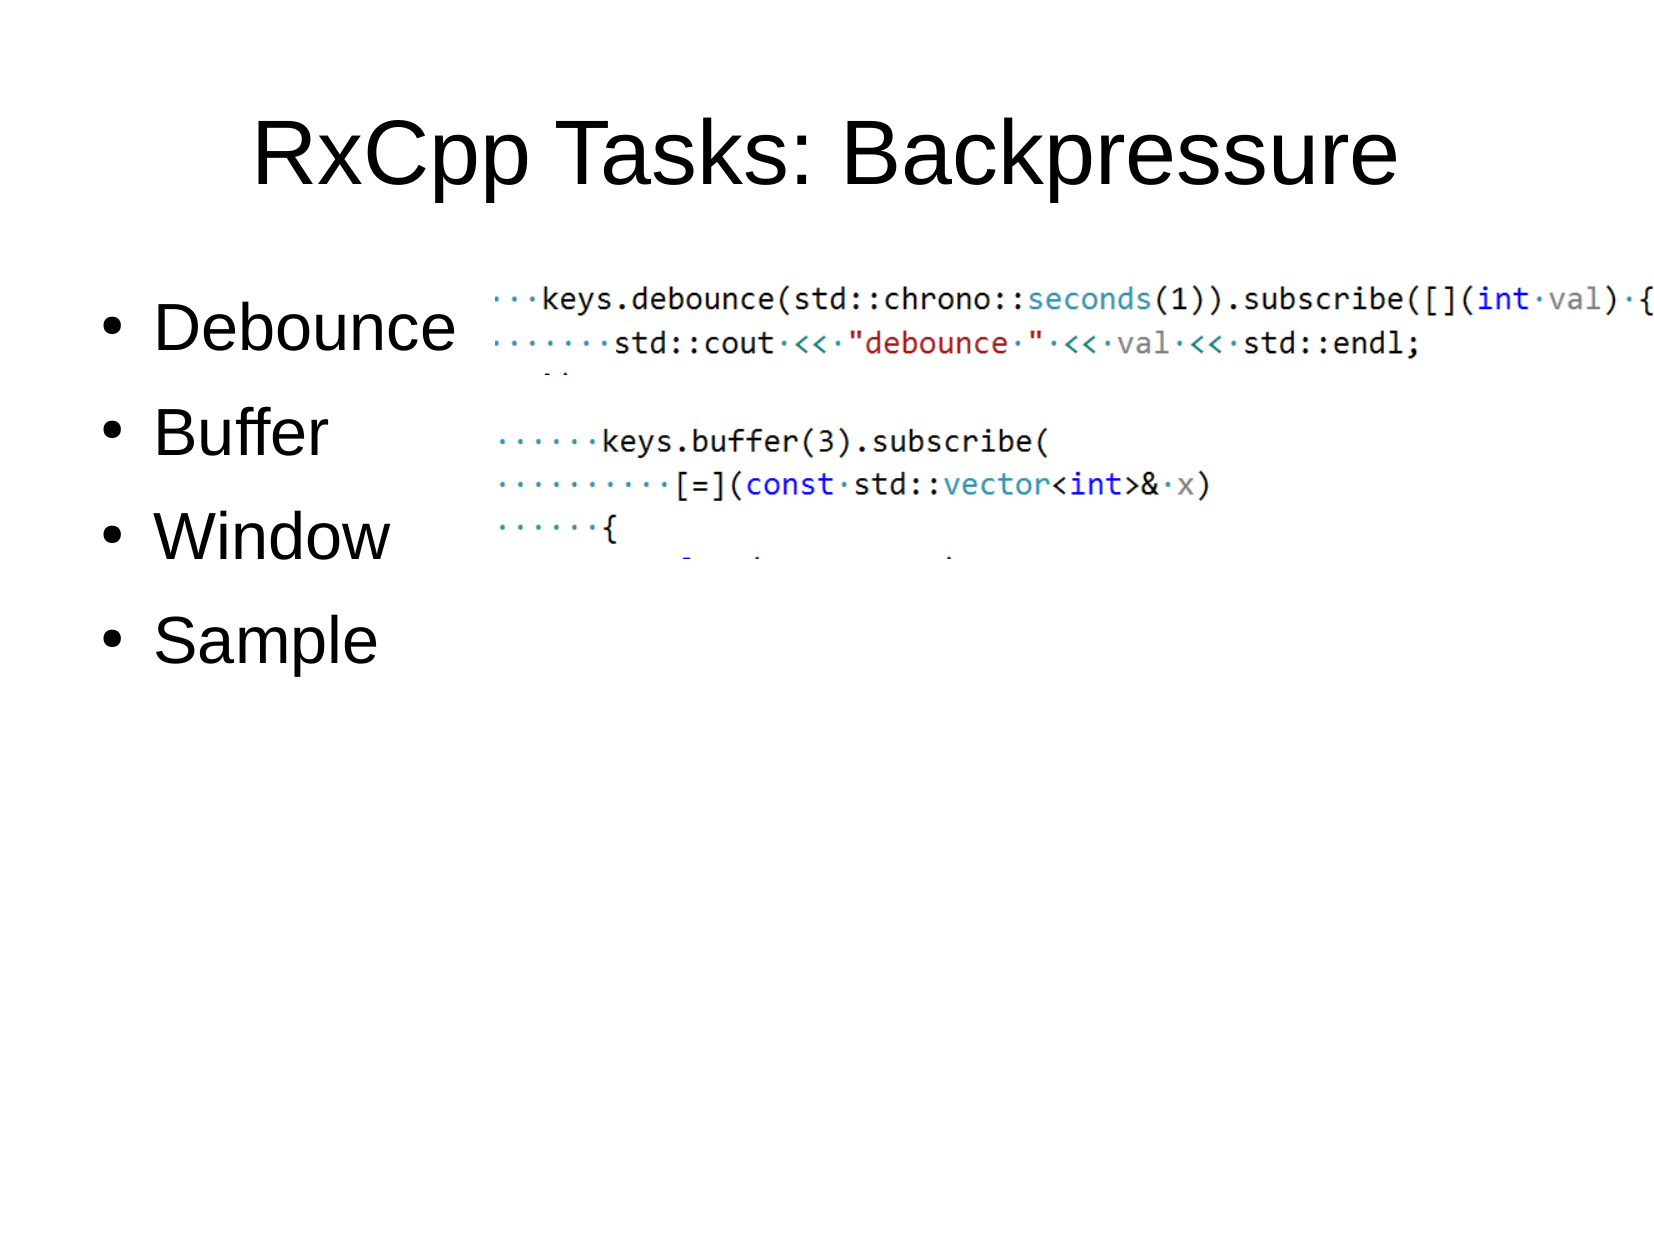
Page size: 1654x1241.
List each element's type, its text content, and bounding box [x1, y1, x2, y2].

picture [495, 419, 1284, 559]
list Debounce Buffer Window Sample [82, 290, 1571, 1109]
picture [495, 279, 1654, 376]
title RxCpp Tasks: Backpressure [82, 49, 1571, 257]
